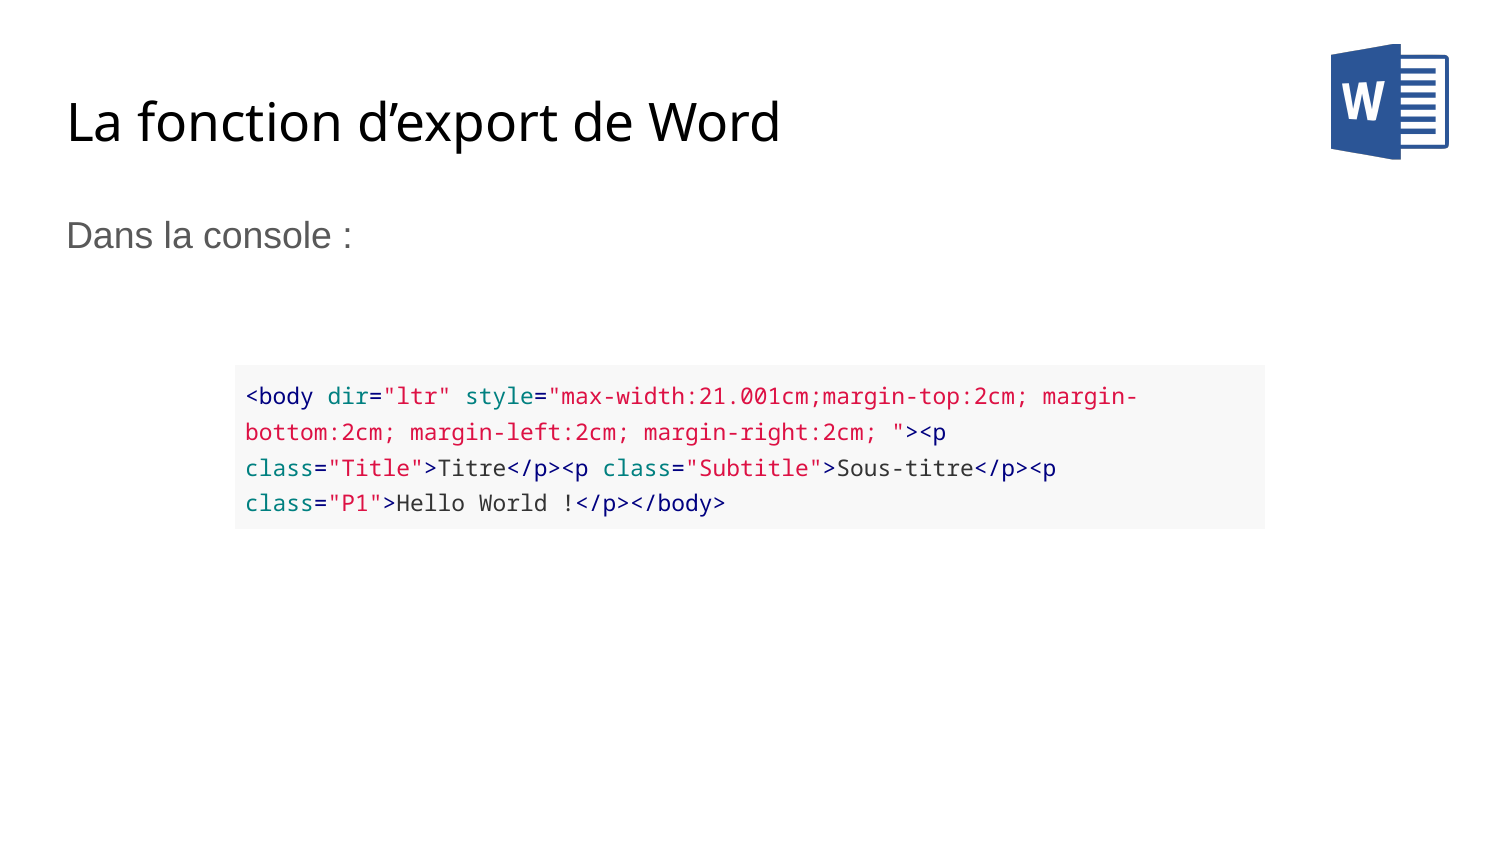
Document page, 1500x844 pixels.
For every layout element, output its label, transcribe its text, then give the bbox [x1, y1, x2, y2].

picture [1331, 44, 1449, 160]
table_header <body dir="ltr" style="max-width:21.001cm;margin-top:2cm; margin-bottom:2cm; margin-left:2cm; margin-right:2cm; "><p class="Title">Titre</p><p class="Subtitle">Sous-titre</p><p class="P1">Hello World !</p></body> [235, 365, 1265, 529]
title La fonction d’export de Word [51, 72, 1449, 167]
list Dans la console : [51, 189, 1449, 750]
